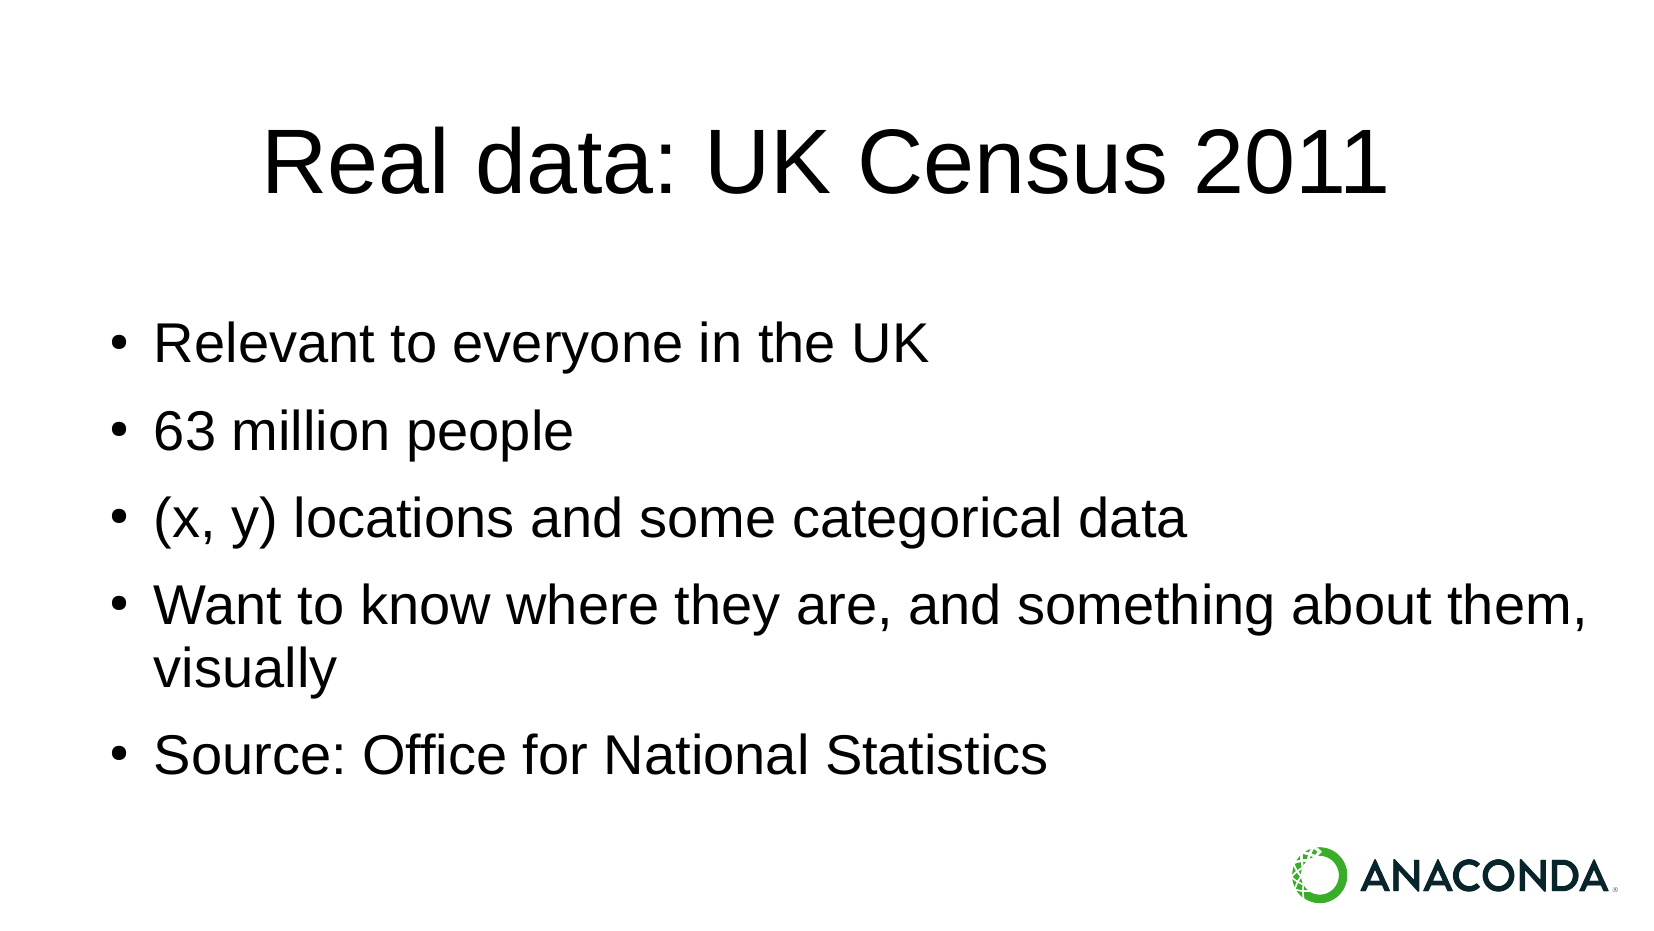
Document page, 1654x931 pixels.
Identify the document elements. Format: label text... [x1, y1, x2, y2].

title Real data: UK Census 2011 [82, 84, 1571, 240]
picture [1287, 842, 1624, 908]
list Relevant to everyone in the UK 63 million people (x, y) locations and some categorical data Want to know where they are, and something about them, visually Source: Office for National Statistics [94, 312, 1613, 792]
